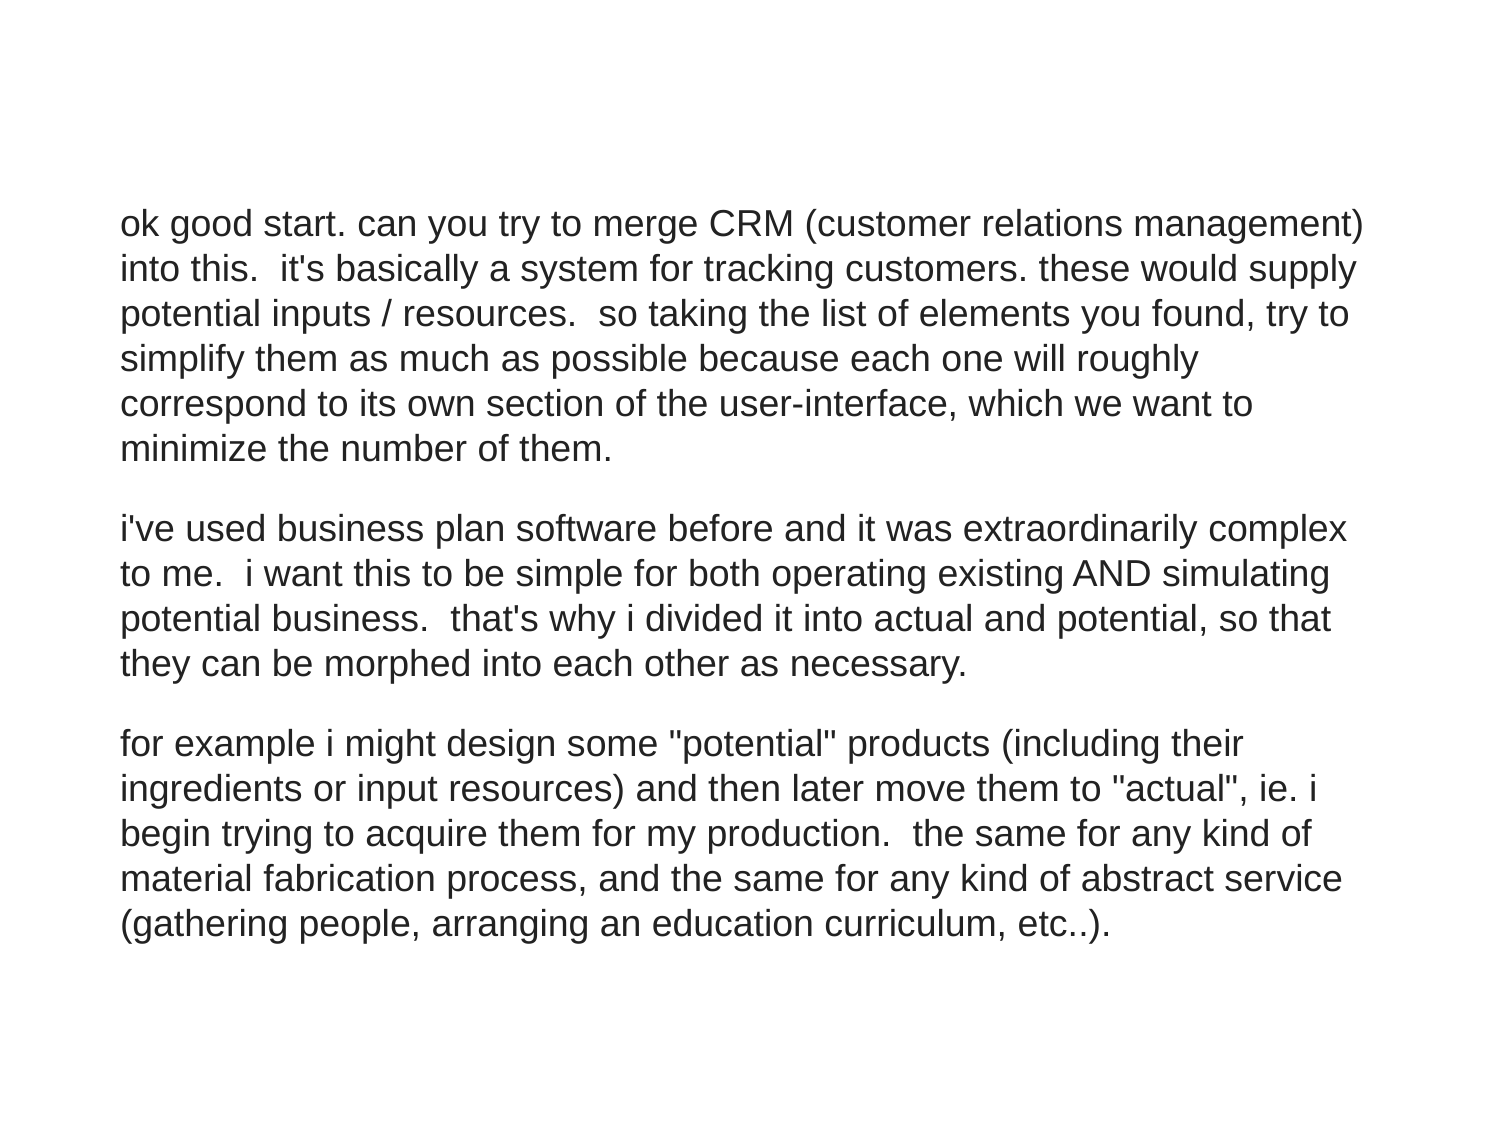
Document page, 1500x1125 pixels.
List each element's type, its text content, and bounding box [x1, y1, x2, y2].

text_box ok good start. can you try to merge CRM (customer relations management) into this. it's basically a system for tracking customers. these would supply potential inputs / resources. so taking the list of elements you found, try to simplify them as much as possible because each one will roughly correspond to its own section of the user-interface, which we want to minimize the number of them. i've used business plan software before and it was extraordinarily complex to me. i want this to be simple for both operating existing AND simulating potential business. that's why i divided it into actual and potential, so that they can be morphed into each other as necessary. for example i might design some "potential" products (including their ingredients or input resources) and then later move them to "actual", ie. i begin trying to acquire them for my production. the same for any kind of material fabrication process, and the same for any kind of abstract service (gathering people, arranging an education curriculum, etc..). [105, 183, 1395, 942]
